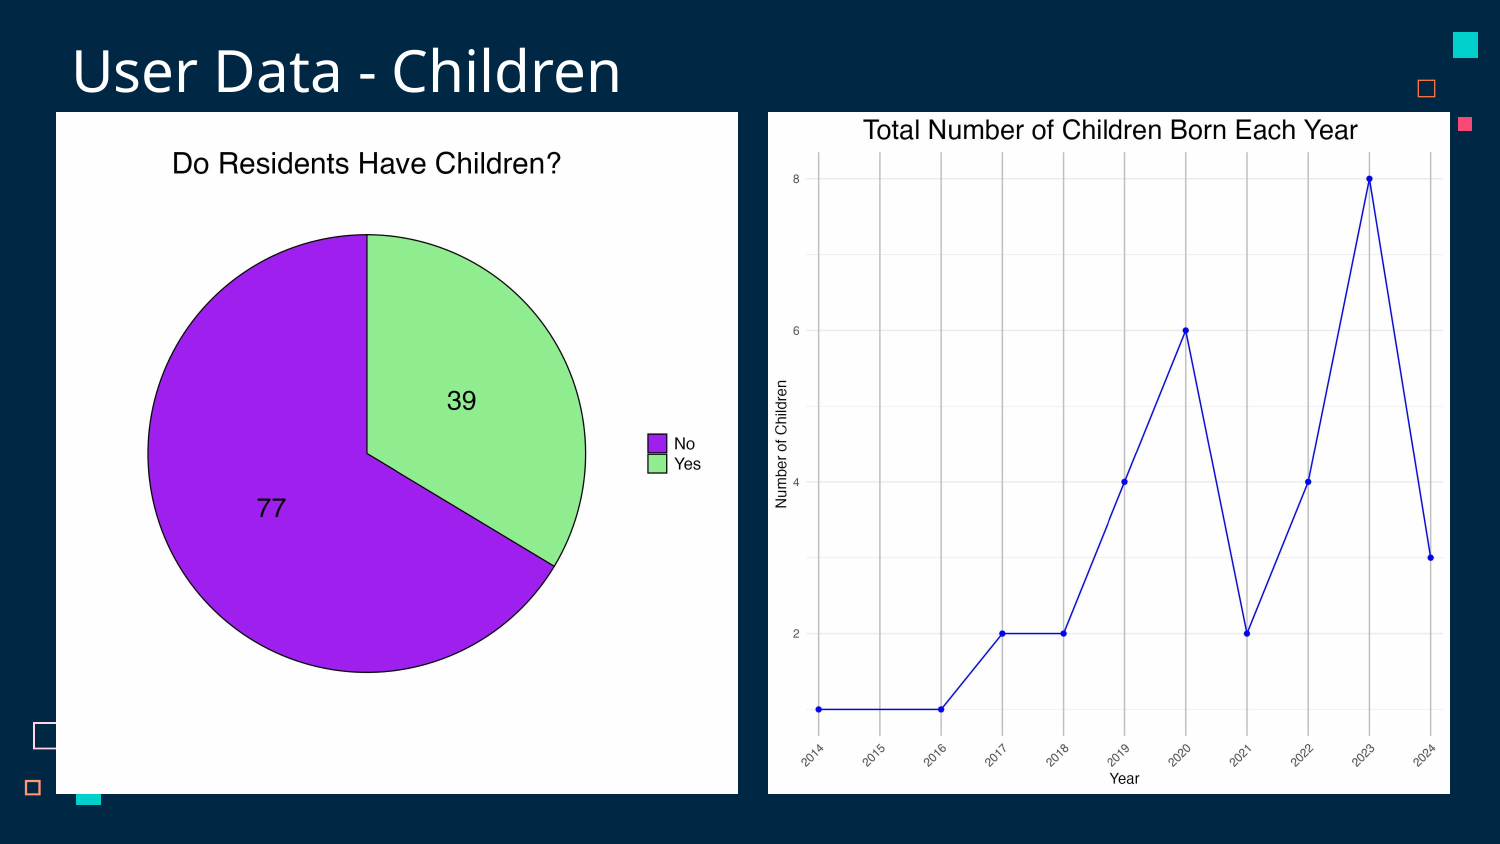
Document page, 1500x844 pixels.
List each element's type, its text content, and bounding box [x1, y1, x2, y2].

picture [56, 112, 738, 794]
title User Data - Children [56, 18, 1320, 113]
picture [768, 112, 1450, 794]
